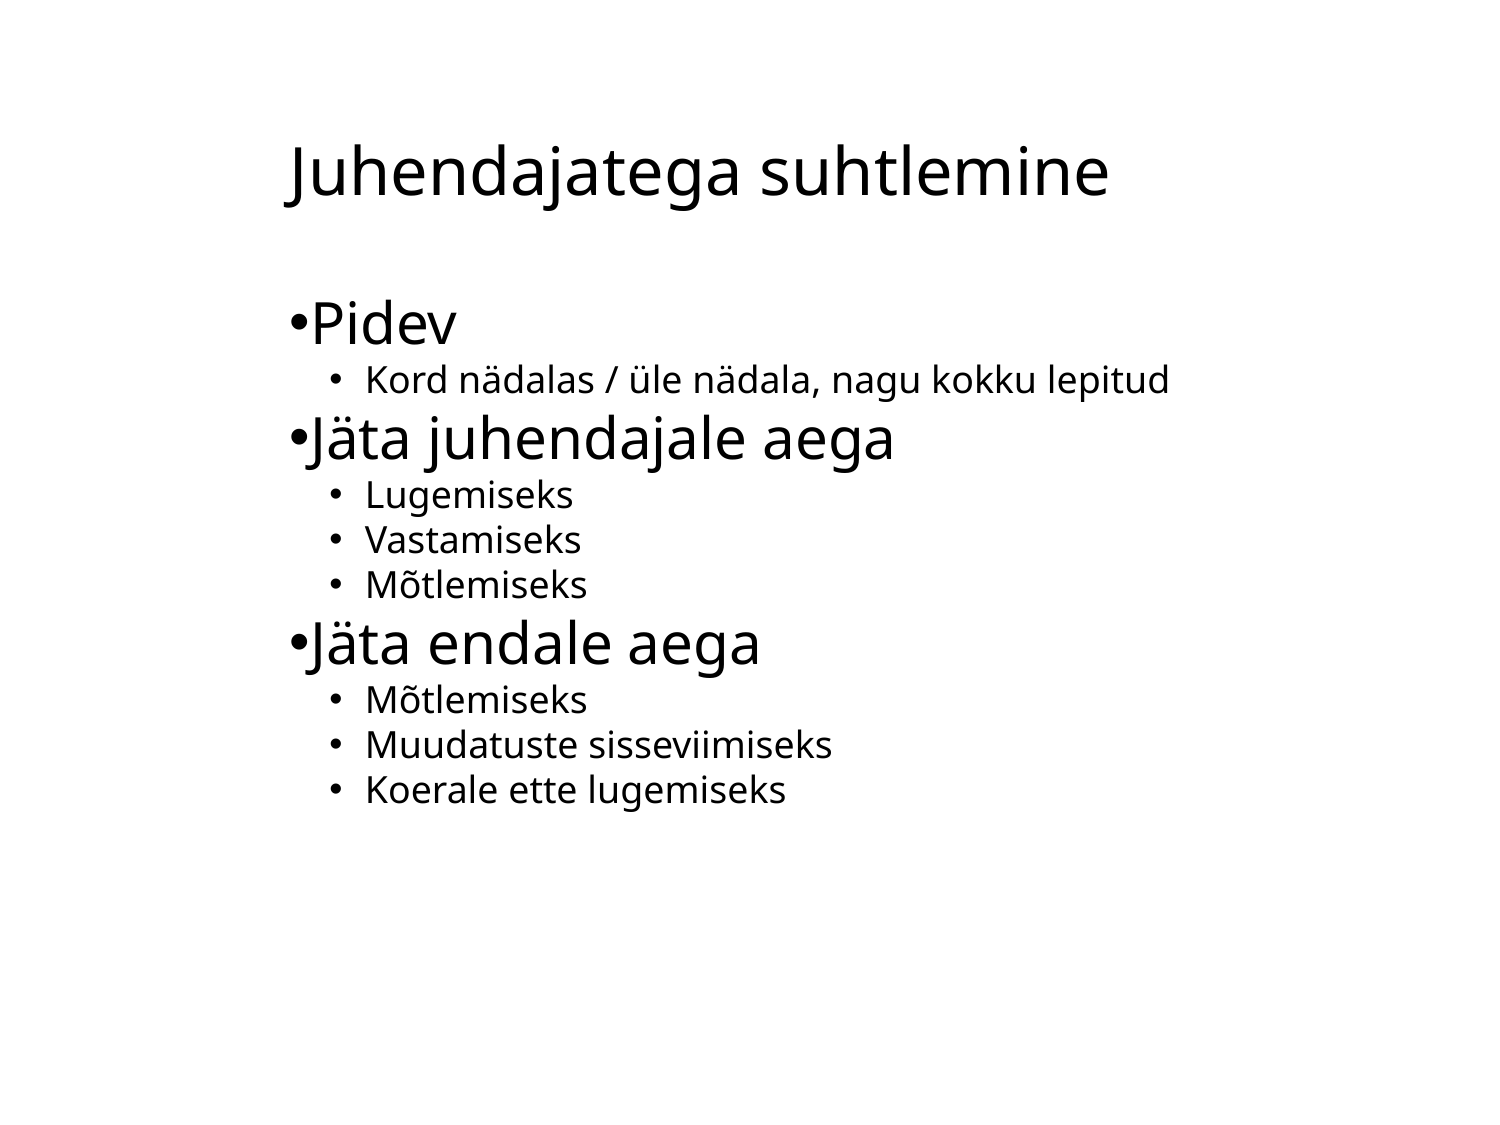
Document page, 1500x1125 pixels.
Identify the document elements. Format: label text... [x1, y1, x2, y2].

text_box Juhendajatega suhtlemine [274, 74, 1297, 263]
text_box Pidev Kord nädalas / üle nädala, nagu kokku lepitud Jäta juhendajale aega Lugemiseks Vastamiseks Mõtlemiseks Jäta endale aega Mõtlemiseks Muudatuste sisseviimiseks Koerale ette lugemiseks [274, 278, 1297, 1010]
